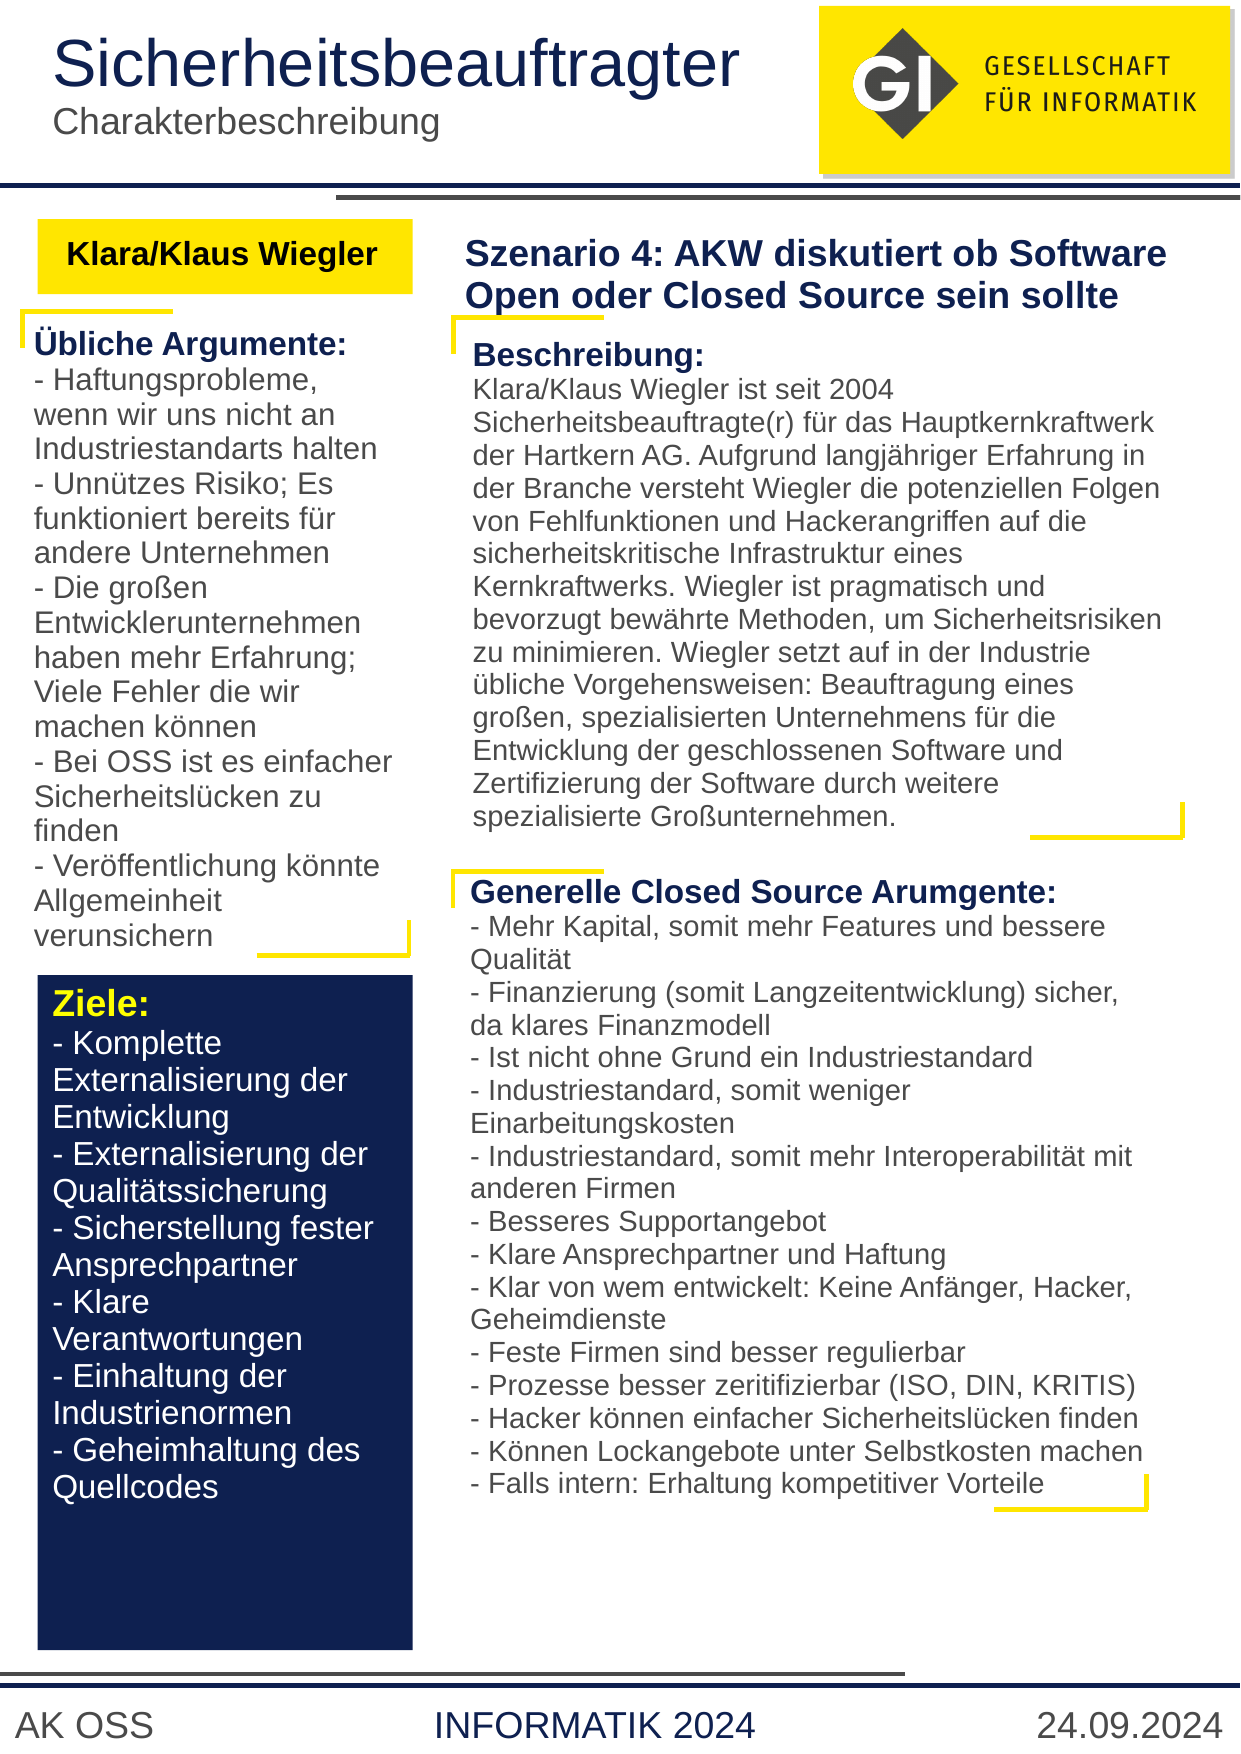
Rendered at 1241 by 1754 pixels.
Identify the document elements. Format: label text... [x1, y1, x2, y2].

text_box [819, 5, 1231, 174]
text_box Übliche Argumente: - Haftungsprobleme, wenn wir uns nicht an Industriestandarts halten - Unnützes Risiko; Es funktioniert bereits für andere Unternehmen - Die großen Entwicklerunternehmen haben mehr Erfahrung; Viele Fehler die wir machen können - Bei OSS ist es einfacher Sicherheitslücken zu finden - Veröffentlichung könnte Allgemeinheit verunsichern [18, 317, 413, 960]
text_box INFORMATIK 2024 [419, 1697, 772, 1754]
text_box [37, 219, 413, 228]
text_box Klara/Klaus Wiegler [0, 228, 450, 317]
text_box Sicherheitsbeauftragter Charakterbeschreibung [37, 18, 788, 169]
text_box Szenario 4: AKW diskutiert ob Software Open oder Closed Source sein sollte [450, 225, 1238, 324]
text_box 24.09.2024 [1021, 1697, 1239, 1754]
text_box Beschreibung: Klara/Klaus Wiegler ist seit 2004 Sicherheitsbeauftragte(r) für das Hauptkernkraftwerk der Hartkern AG. Aufgrund langjähriger Erfahrung in der Branche versteht Wiegler die potenziellen Folgen von Fehlfunktionen und Hackerangriffen auf die sicherheitskritische Infrastruktur eines Kernkraftwerks. Wiegler ist pragmatisch und bevorzugt bewährte Methoden, um Sicherheitsrisiken zu minimieren. Wiegler setzt auf in der Industrie übliche Vorgehensweisen: Beauftragung eines großen, spezialisierten Unternehmens für die Entwicklung der geschlossenen Software und Zertifizierung der Software durch weitere spezialisierte Großunternehmen. [457, 328, 1189, 971]
text_box Ziele: - Komplette Externalisierung der Entwicklung - Externalisierung der Qualitätssicherung - Sicherstellung fester Ansprechpartner - Klare Verantwortungen - Einhaltung der Industrienormen - Geheimhaltung des Quellcodes [37, 975, 413, 1651]
text_box Generelle Closed Source Arumgente: - Mehr Kapital, somit mehr Features und bessere Qualität - Finanzierung (somit Langzeitentwicklung) sicher, da klares Finanzmodell - Ist nicht ohne Grund ein Industriestandard - Industriestandard, somit weniger Einarbeitungskosten - Industriestandard, somit mehr Interoperabilität mit anderen Firmen - Besseres Supportangebot - Klare Ansprechpartner und Haftung - Klar von wem entwickelt: Keine Anfänger, Hacker, Geheimdienste - Feste Firmen sind besser regulierbar - Prozesse besser zeritifizierbar (ISO, DIN, KRITIS) - Hacker können einfacher Sicherheitslücken finden - Können Lockangebote unter Selbstkosten machen - Falls intern: Erhaltung kompetitiver Vorteile [455, 865, 1168, 1595]
text_box AK OSS [0, 1697, 170, 1754]
picture [853, 28, 1196, 139]
